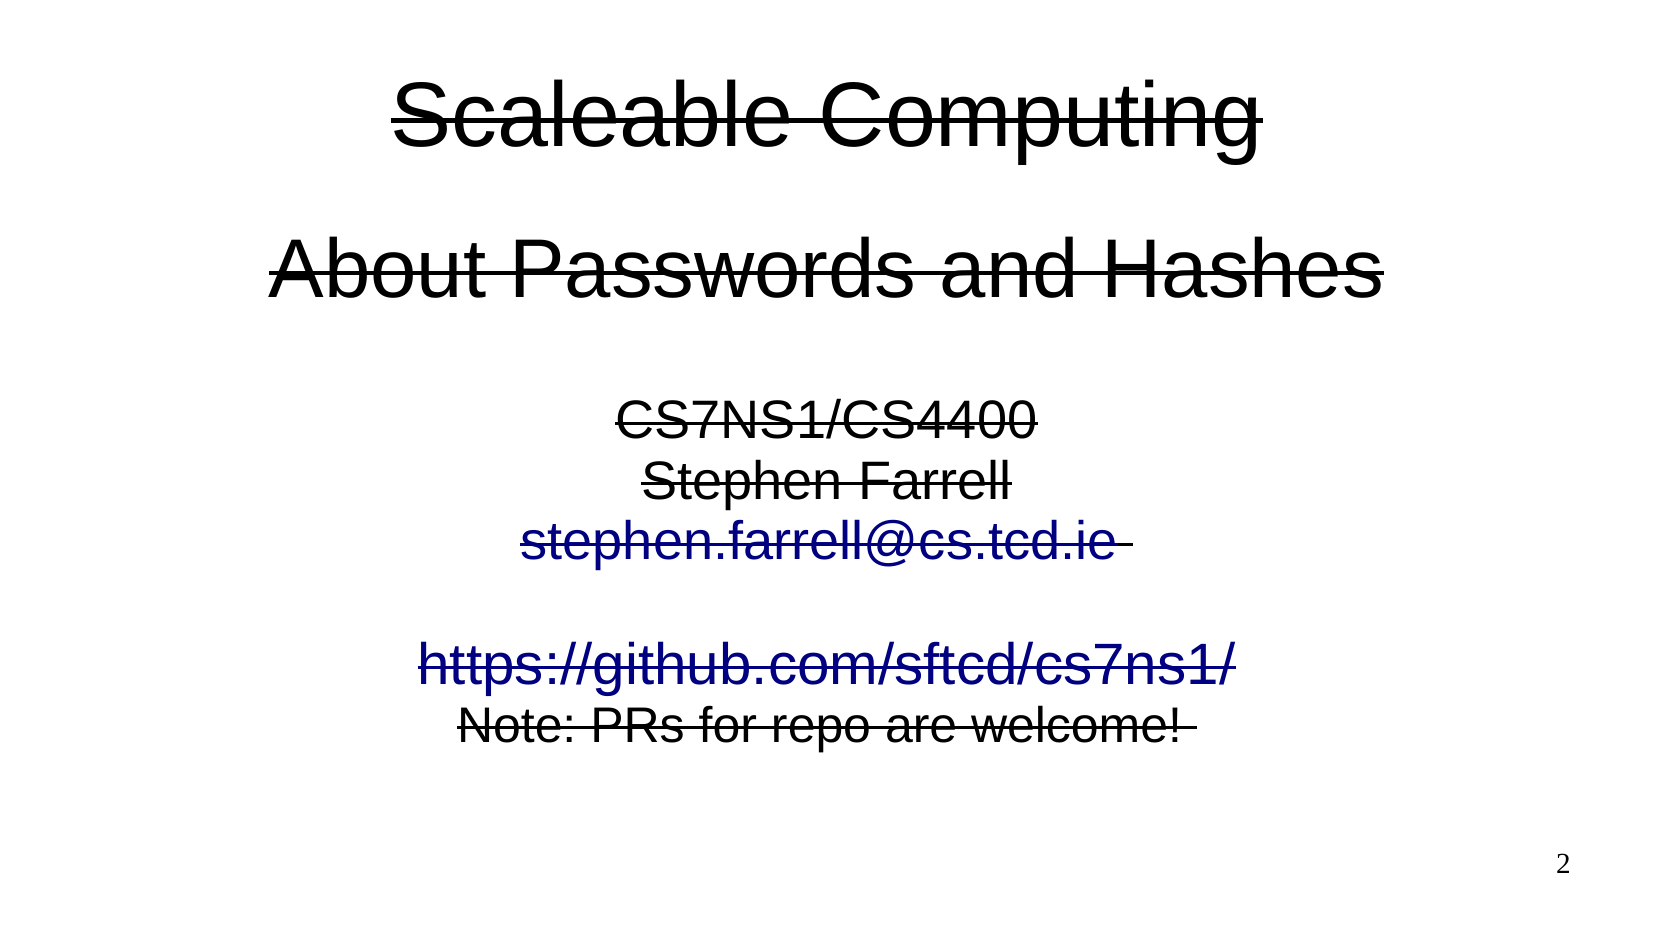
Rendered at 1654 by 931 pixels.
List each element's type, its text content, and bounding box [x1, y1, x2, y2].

title Scaleable Computing [82, 37, 1571, 193]
subtitle About Passwords and Hashes CS7NS1/CS4400 Stephen Farrell stephen.farrell@cs.tcd.ie https://github.com/sftcd/cs7ns1/ Note: PRs for repo are welcome! [82, 217, 1571, 758]
